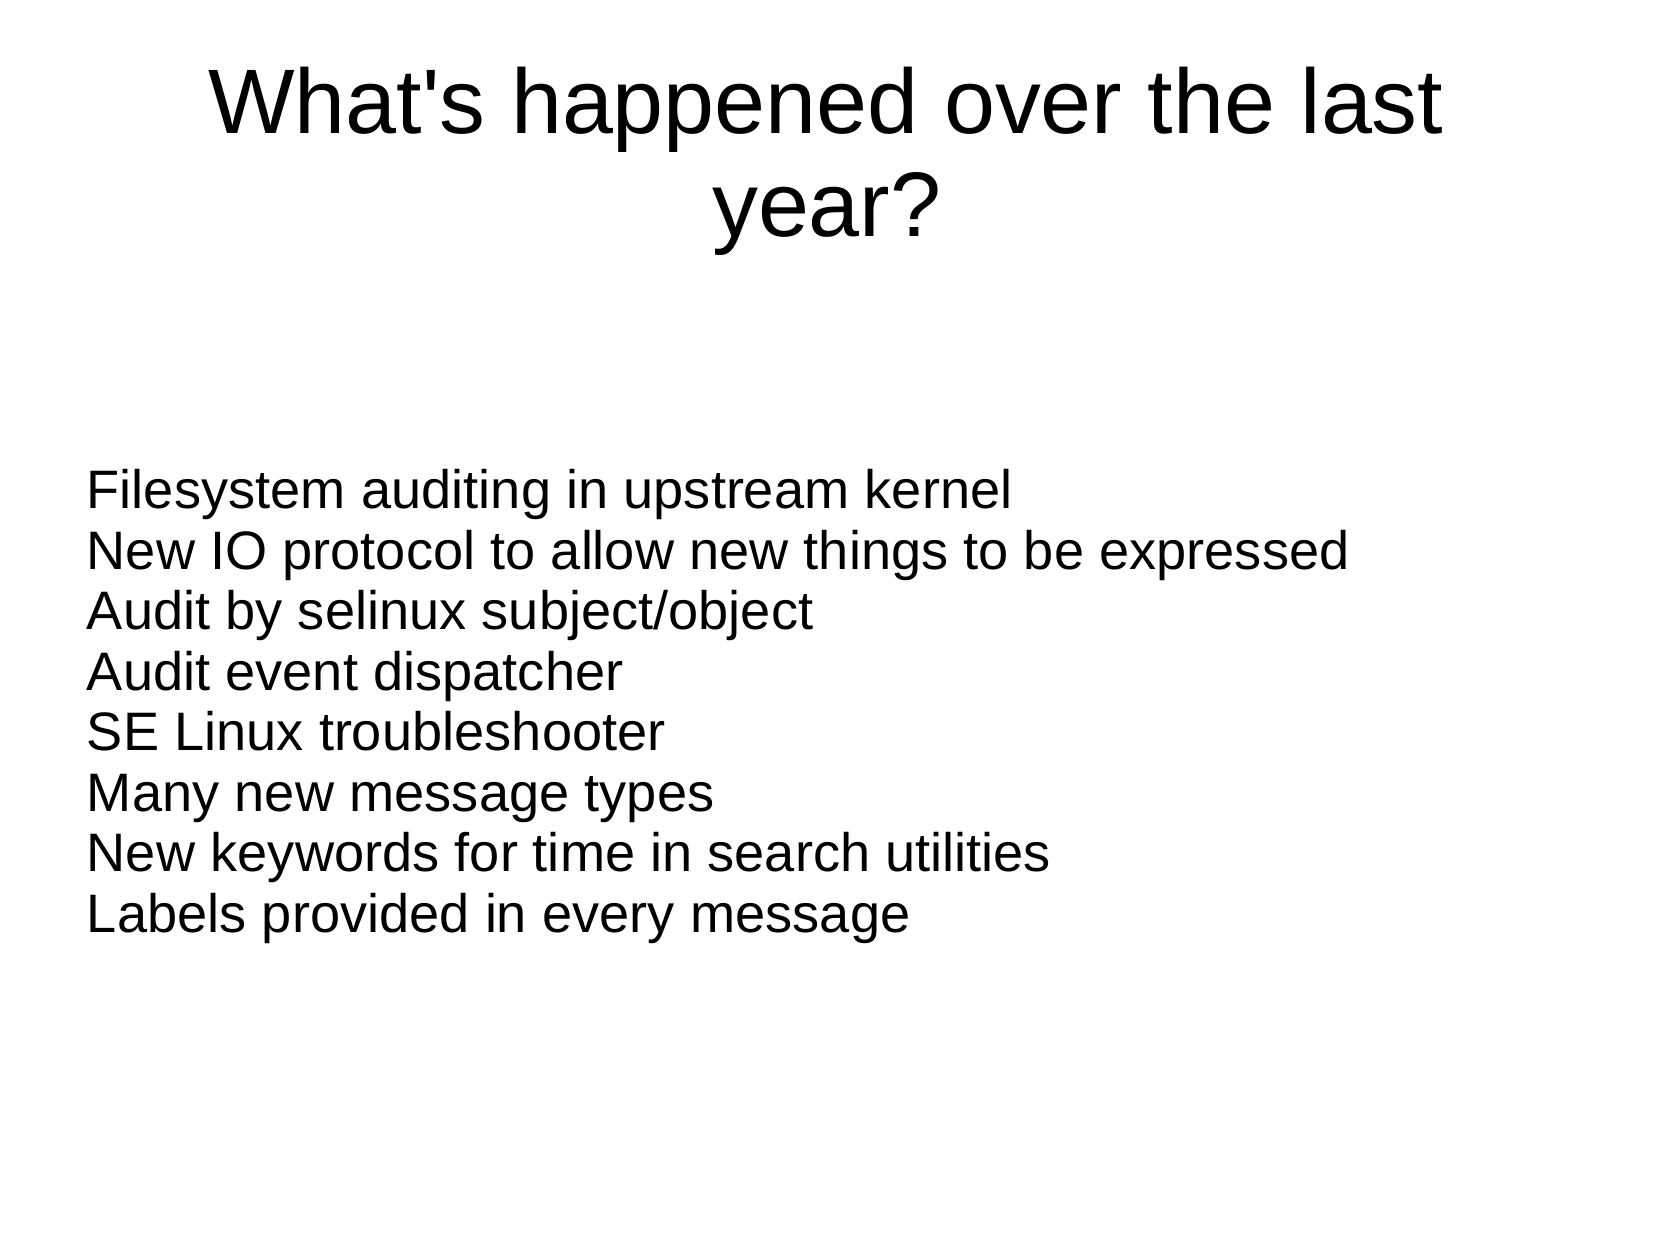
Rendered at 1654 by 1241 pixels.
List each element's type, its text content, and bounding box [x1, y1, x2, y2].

subtitle Filesystem auditing in upstream kernel New IO protocol to allow new things to be expressed Audit by selinux subject/object Audit event dispatcher SE Linux troubleshooter Many new message types New keywords for time in search utilities Labels provided in every message [86, 300, 1576, 1104]
title What's happened over the last year? [82, 56, 1571, 250]
